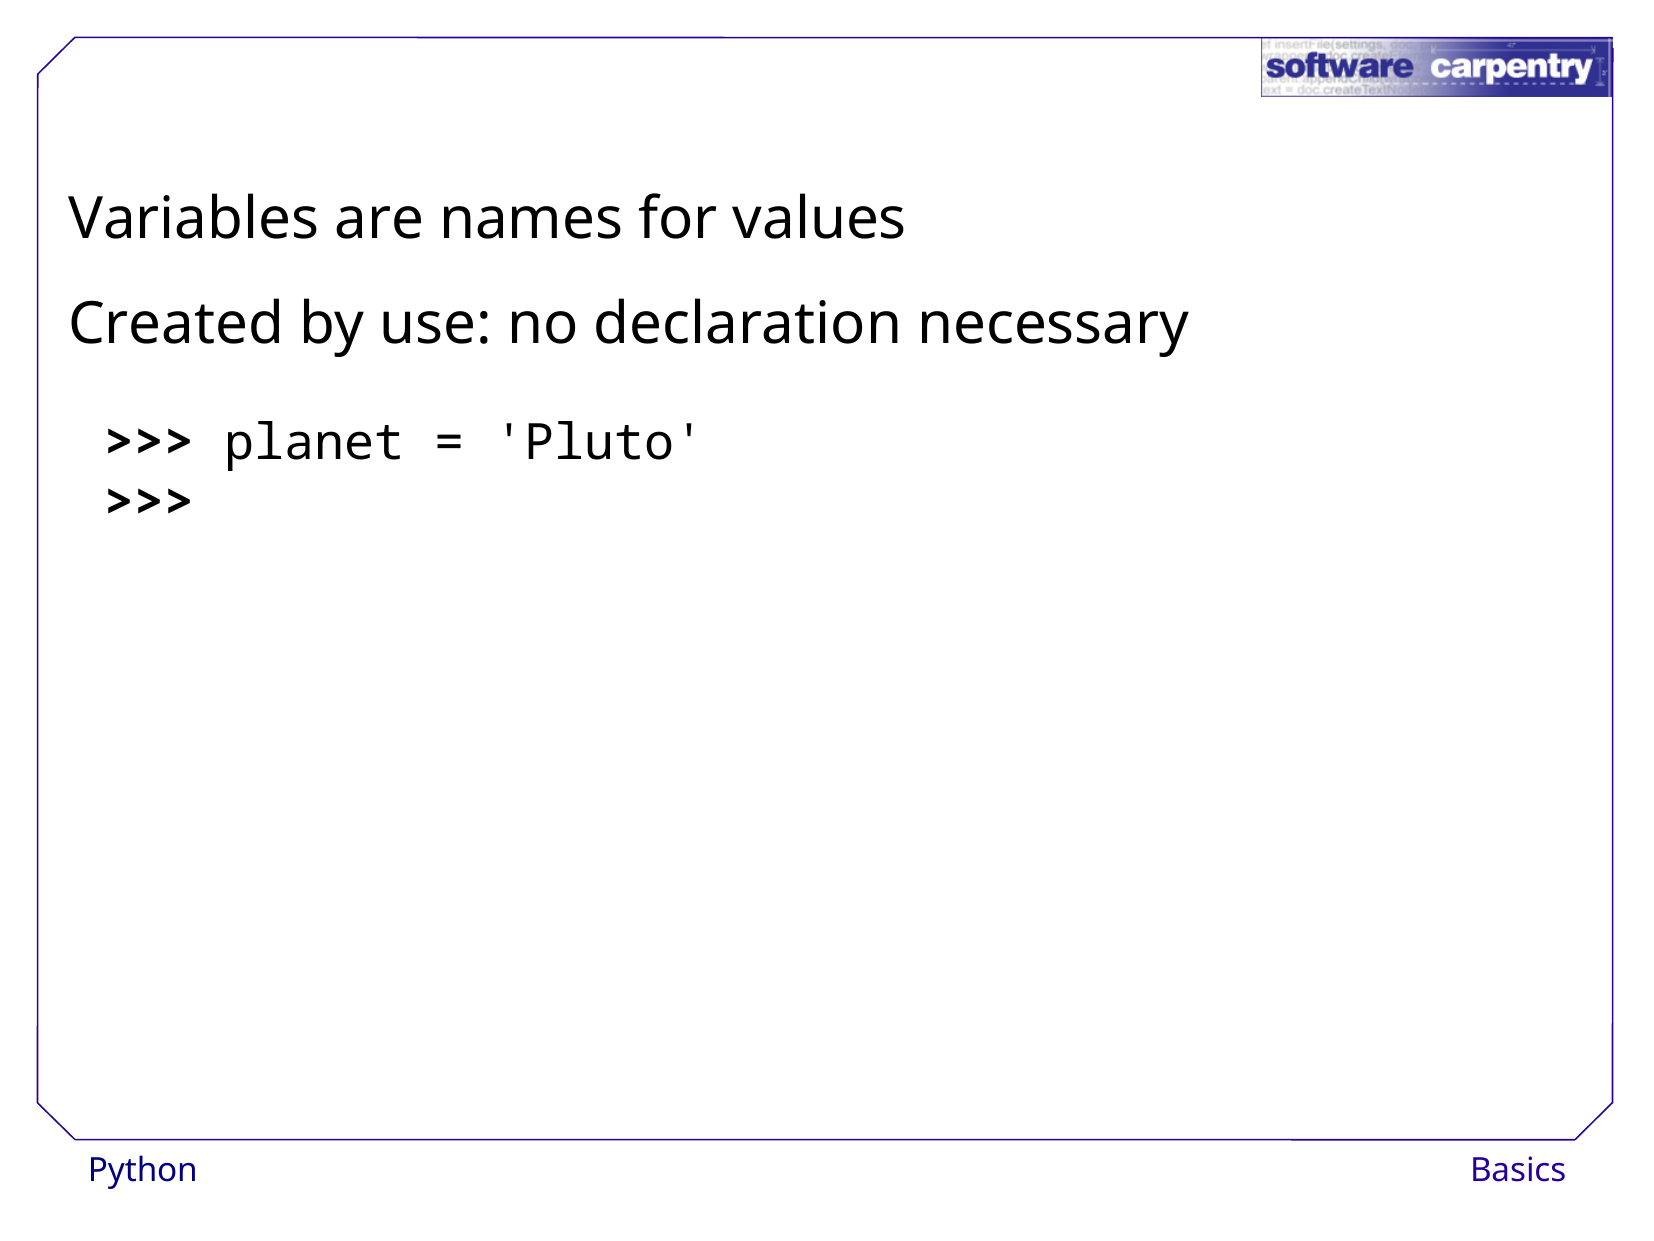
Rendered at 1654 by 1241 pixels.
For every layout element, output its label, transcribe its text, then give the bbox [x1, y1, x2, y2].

picture [1261, 39, 1613, 97]
text_box Variables are names for values Created by use: no declaration necessary [53, 137, 1355, 364]
text_box >>> planet = 'Pluto' >>> [89, 402, 657, 885]
